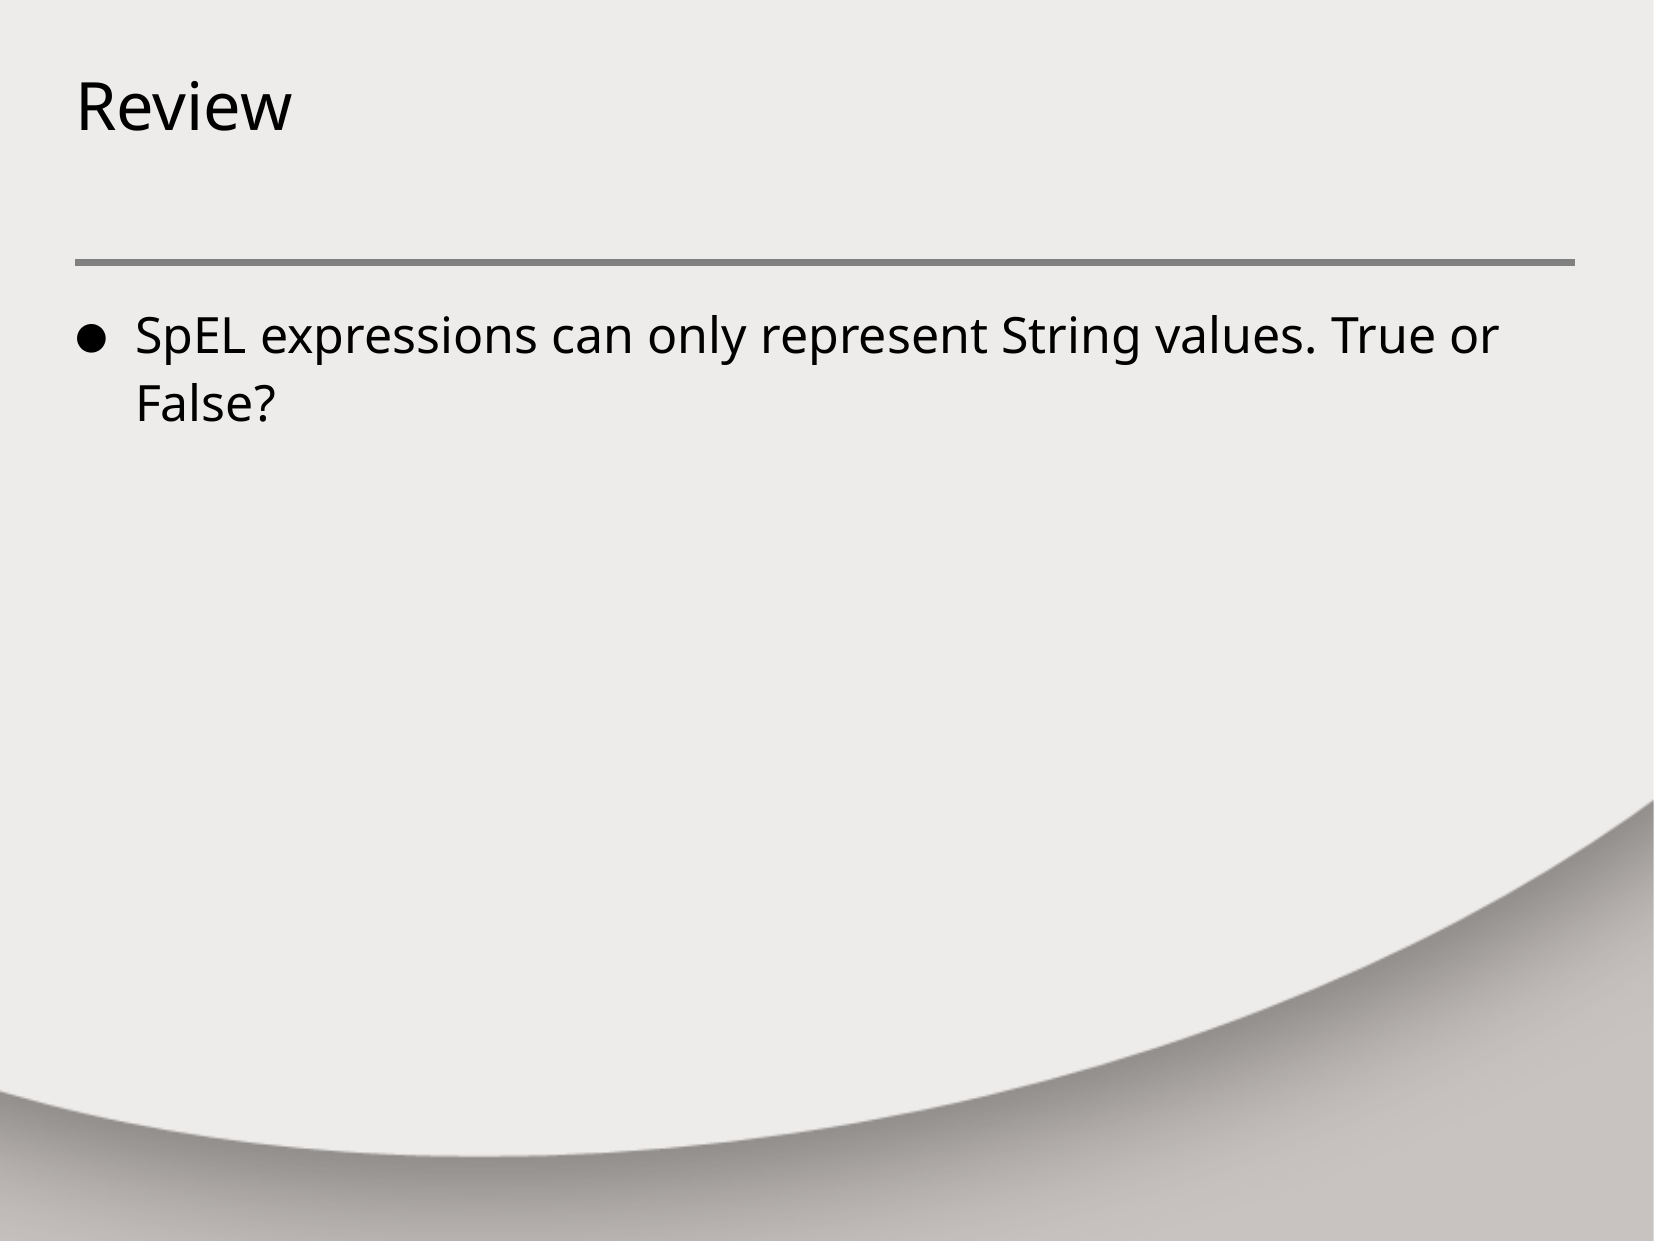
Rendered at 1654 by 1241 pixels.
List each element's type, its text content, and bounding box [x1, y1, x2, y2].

title Review [75, 75, 1576, 226]
list SpEL expressions can only represent String values. True or False? [75, 300, 1576, 1163]
picture [0, 0, 1654, 1241]
